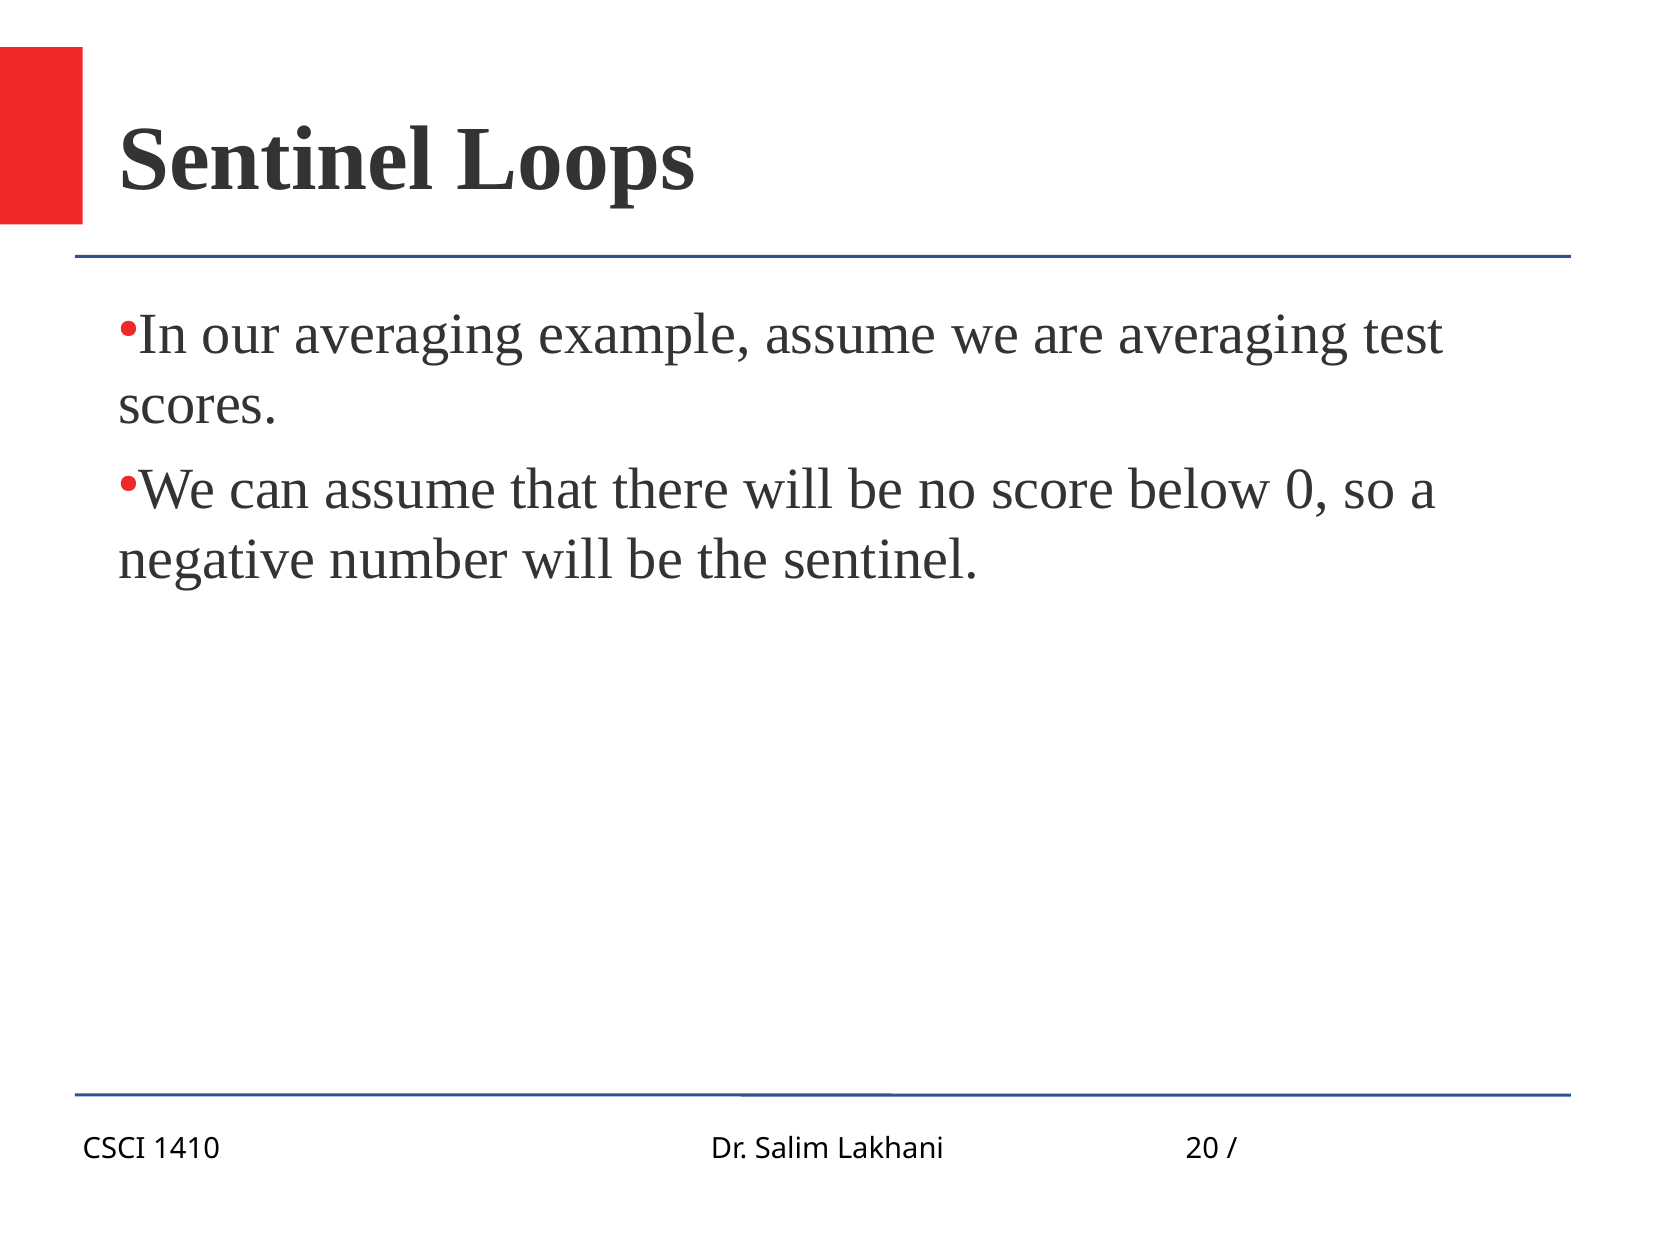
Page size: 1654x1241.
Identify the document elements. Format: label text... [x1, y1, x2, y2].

text_box / [1185, 1129, 1571, 1216]
text_box Dr. Salim Lakhani [565, 1129, 1090, 1216]
title Sentinel Loops [118, 27, 1571, 278]
text_box CSCI 1410 [82, 1129, 468, 1216]
list In our averaging example, assume we are averaging test scores. We can assume that there will be no score below 0, so a negative number will be the sentinel. [118, 295, 1536, 1080]
